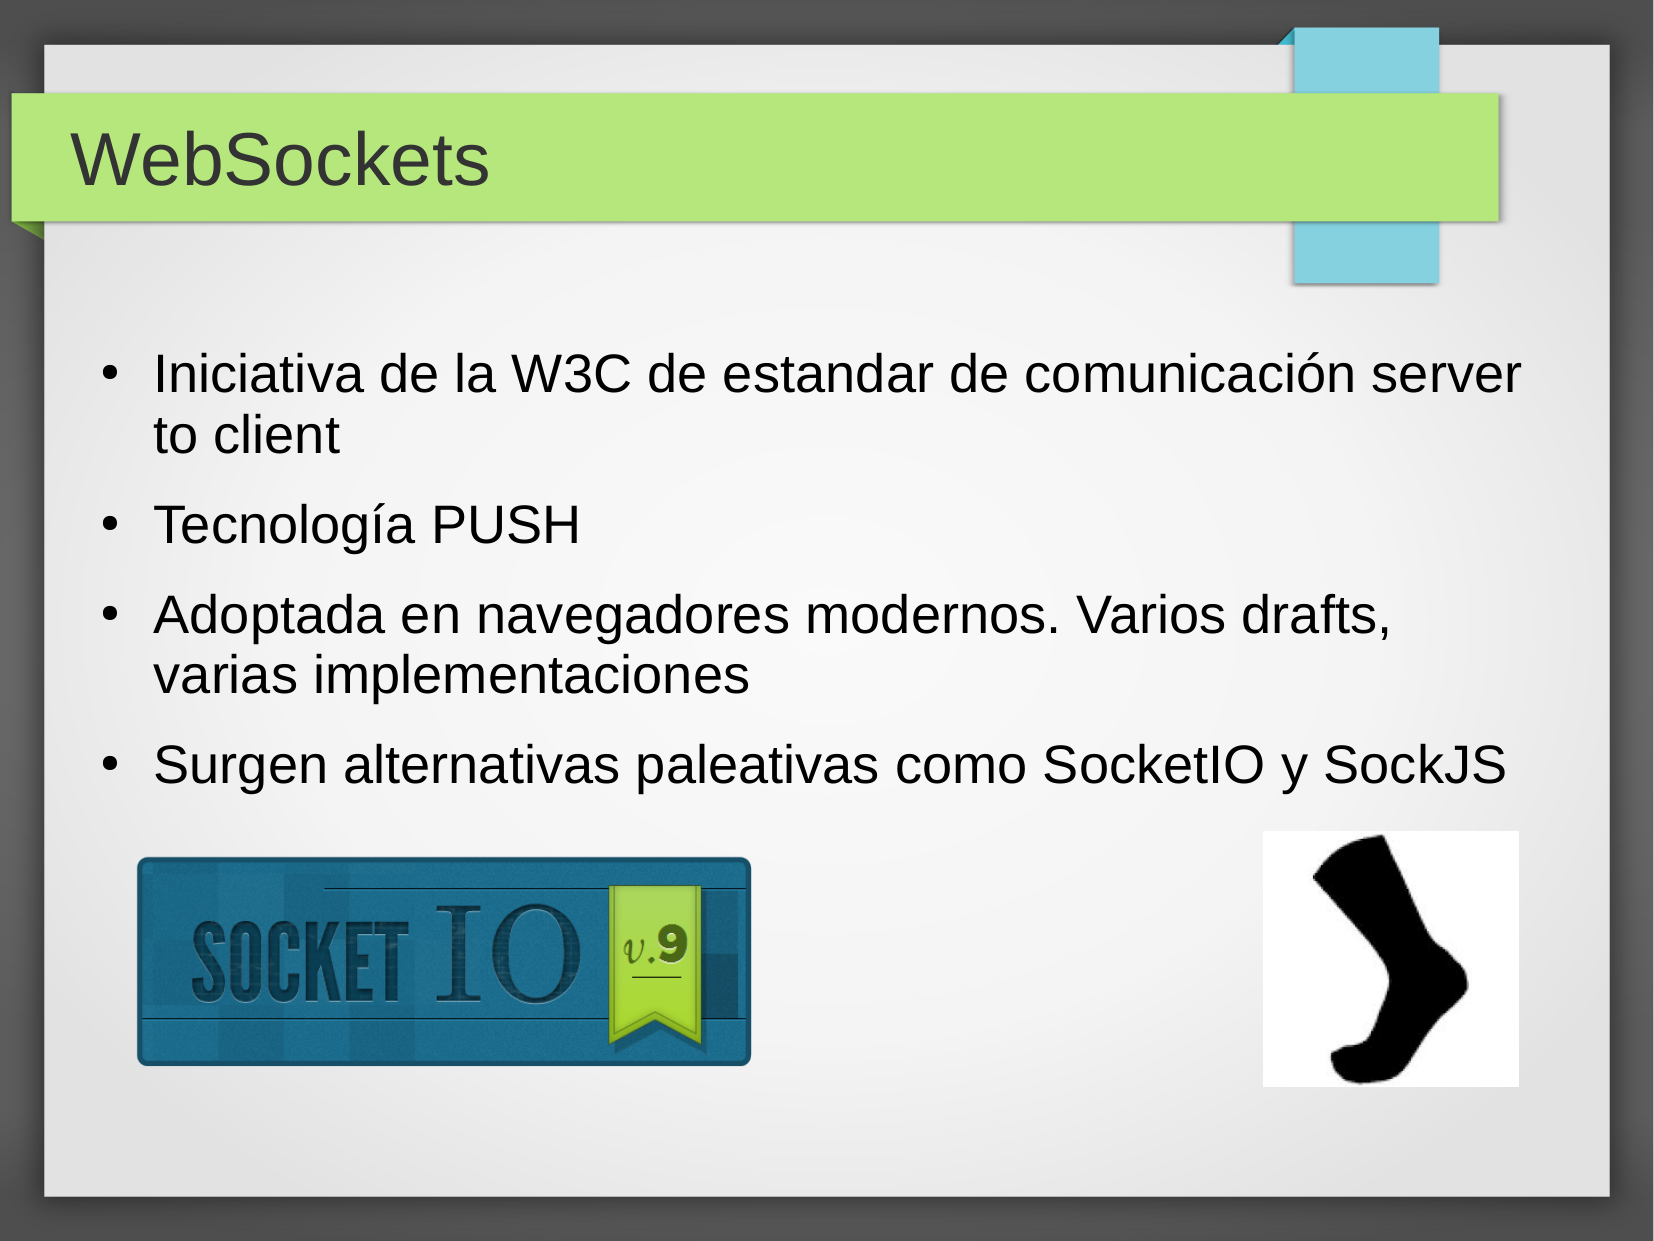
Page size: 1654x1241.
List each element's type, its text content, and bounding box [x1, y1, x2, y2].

list Iniciativa de la W3C de estandar de comunicación server to client Tecnología PUSH Adoptada en navegadores modernos. Varios drafts, varias implementaciones Surgen alternativas paleativas como SocketIO y SockJS [82, 343, 1538, 1063]
title WebSockets [70, 106, 1229, 213]
picture [0, 0, 1654, 1241]
